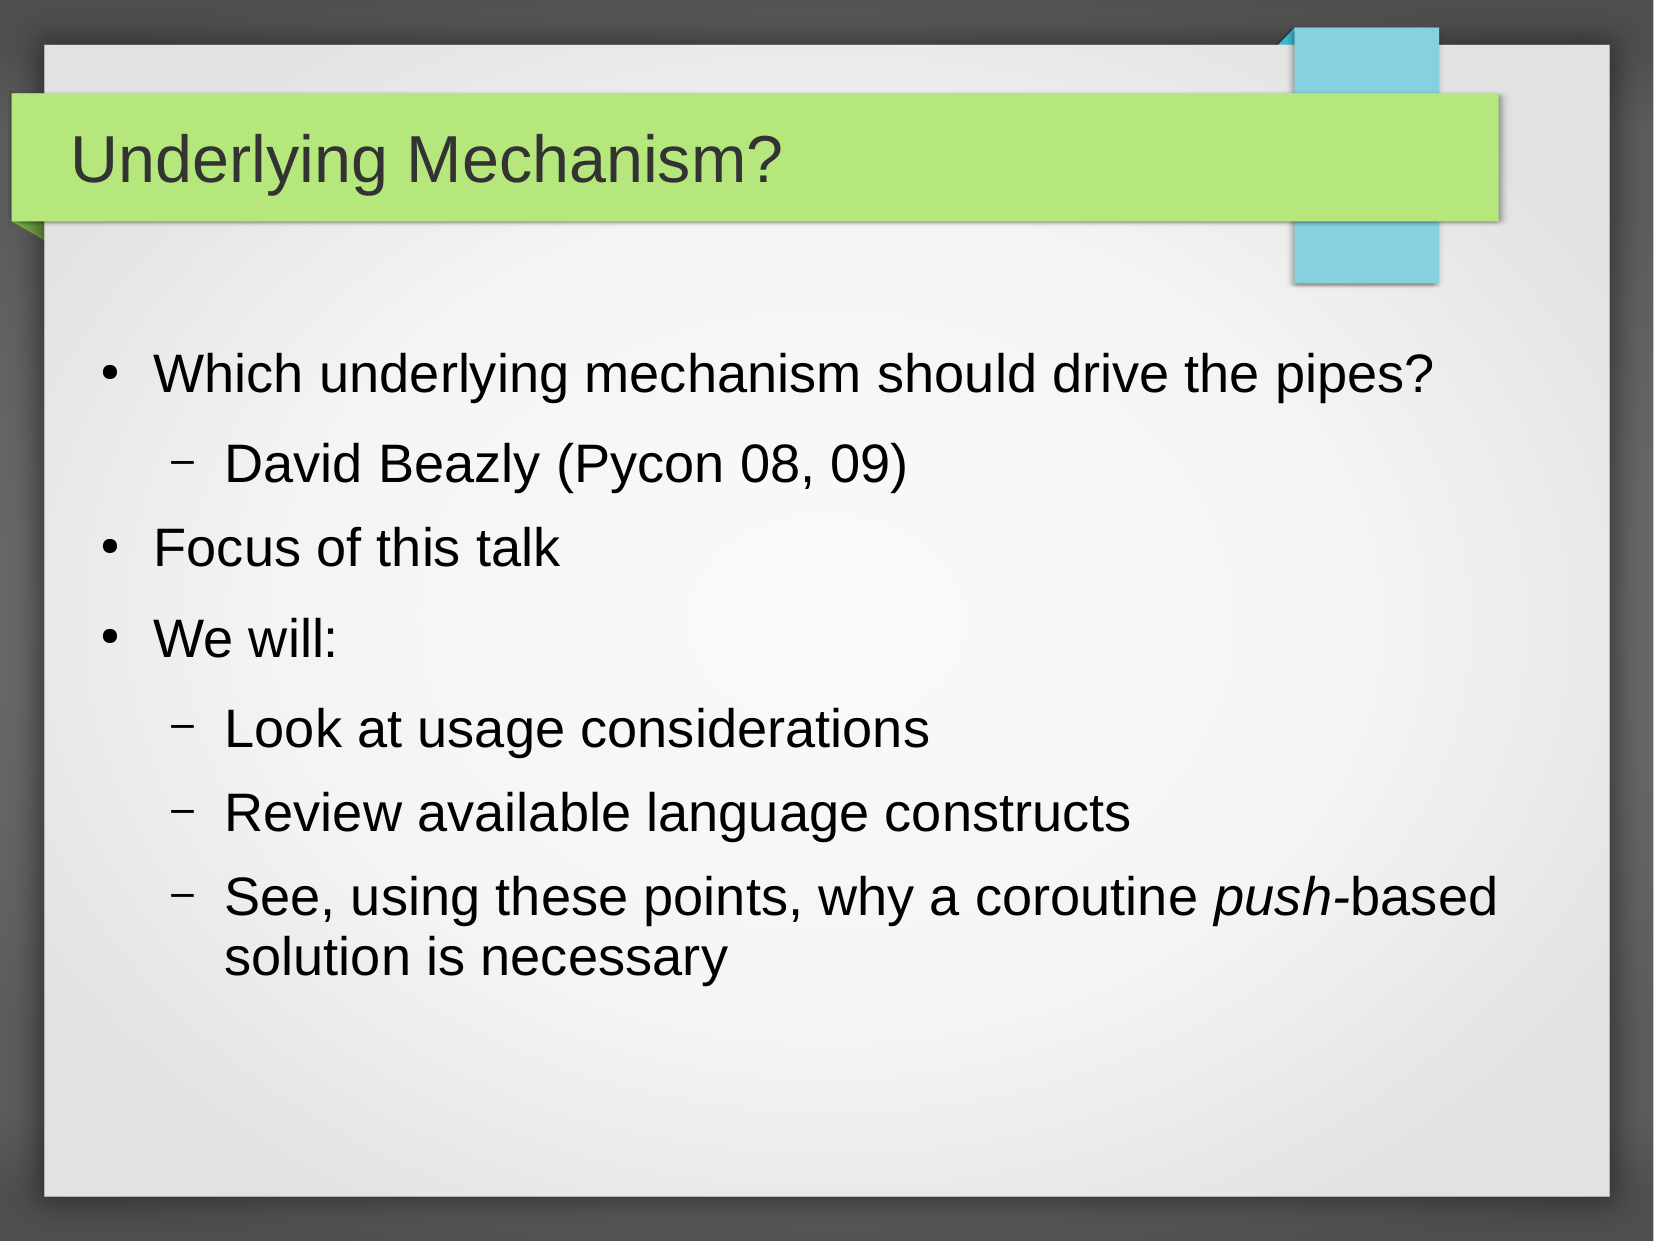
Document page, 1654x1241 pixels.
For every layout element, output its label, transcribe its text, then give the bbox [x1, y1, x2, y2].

picture [0, 0, 1654, 1241]
title Underlying Mechanism? [70, 106, 1229, 213]
list Which underlying mechanism should drive the pipes? David Beazly (Pycon 08, 09) Focus of this talk We will: Look at usage considerations Review available language constructs See, using these points, why a coroutine push-based solution is necessary [82, 343, 1538, 1063]
